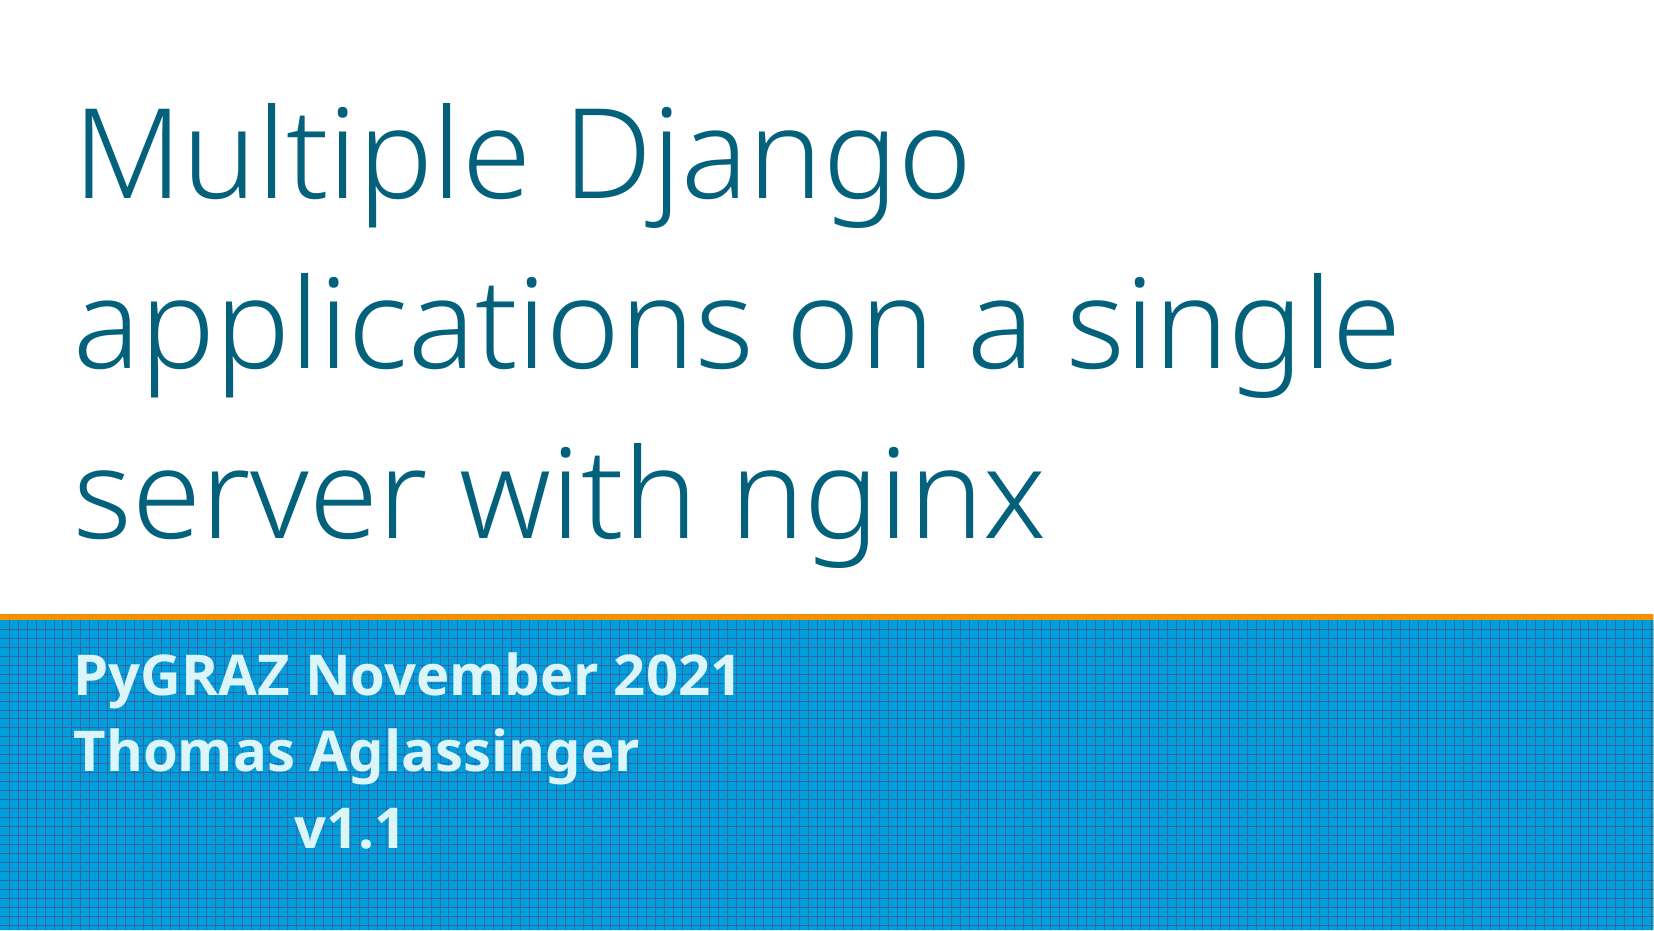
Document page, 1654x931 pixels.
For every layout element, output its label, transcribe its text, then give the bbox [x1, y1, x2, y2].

subtitle PyGRAZ November 2021 Thomas Aglassinger v1.1 [73, 634, 1551, 827]
title Multiple Django applications on a single server with nginx [73, 44, 1551, 576]
